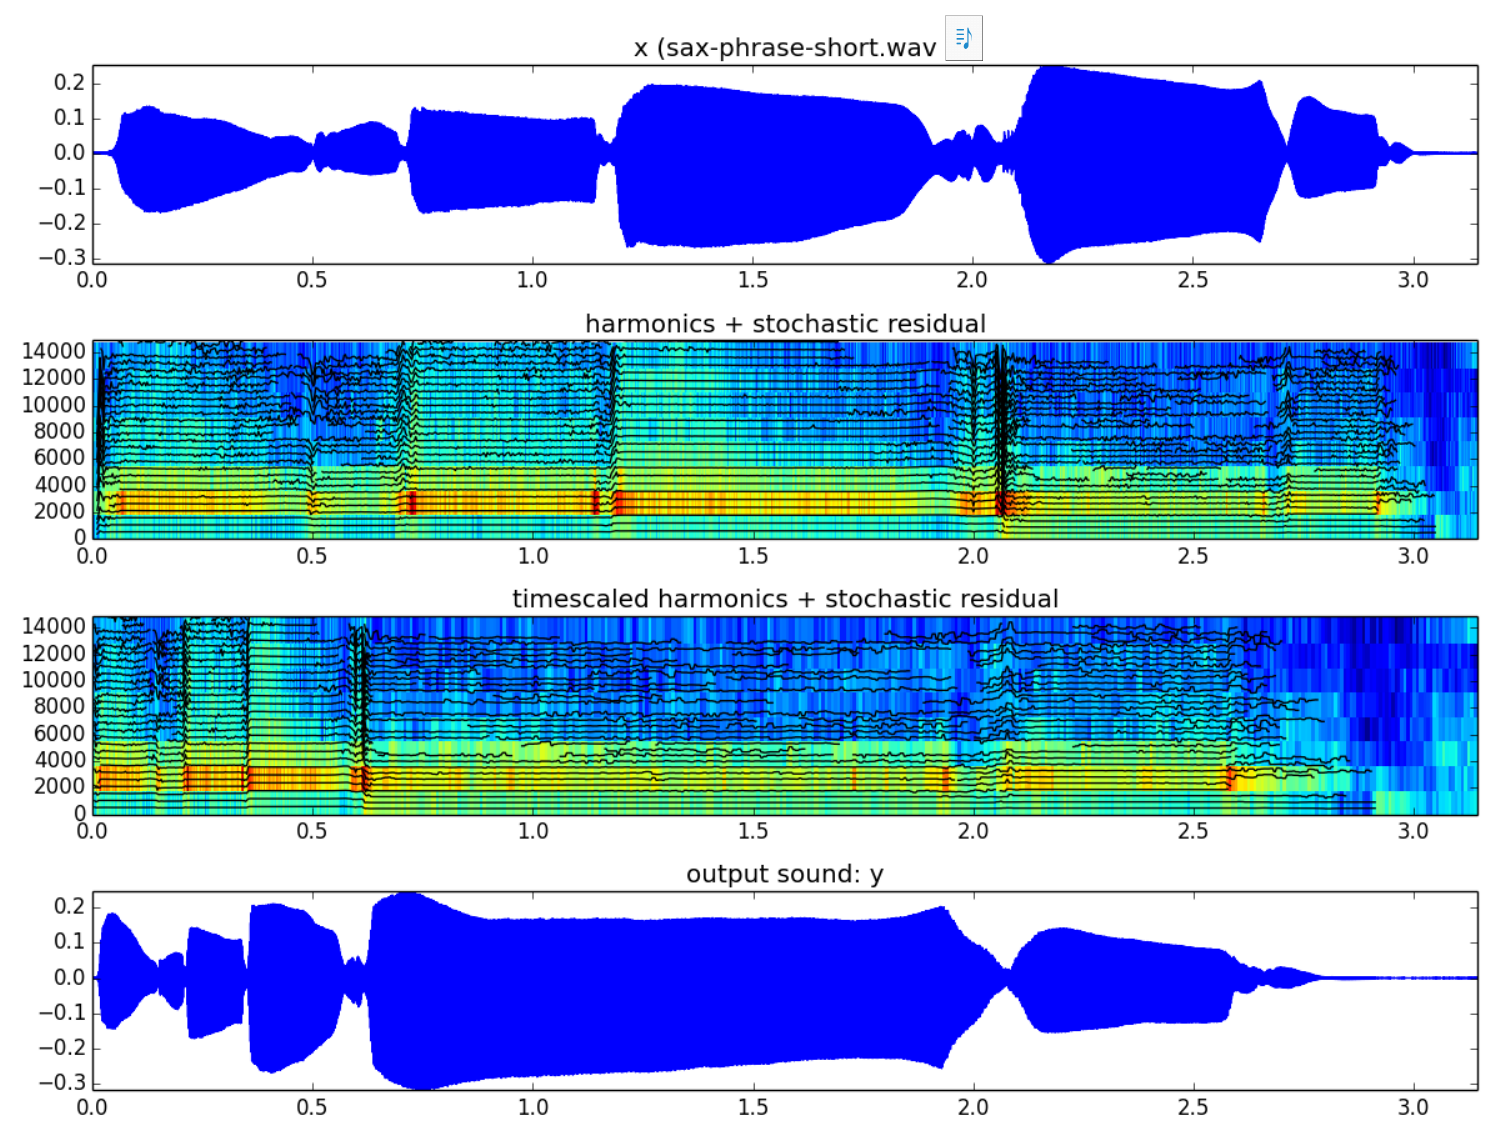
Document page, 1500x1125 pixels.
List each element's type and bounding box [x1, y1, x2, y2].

picture [0, 15, 1500, 1125]
text_box [945, 15, 984, 62]
